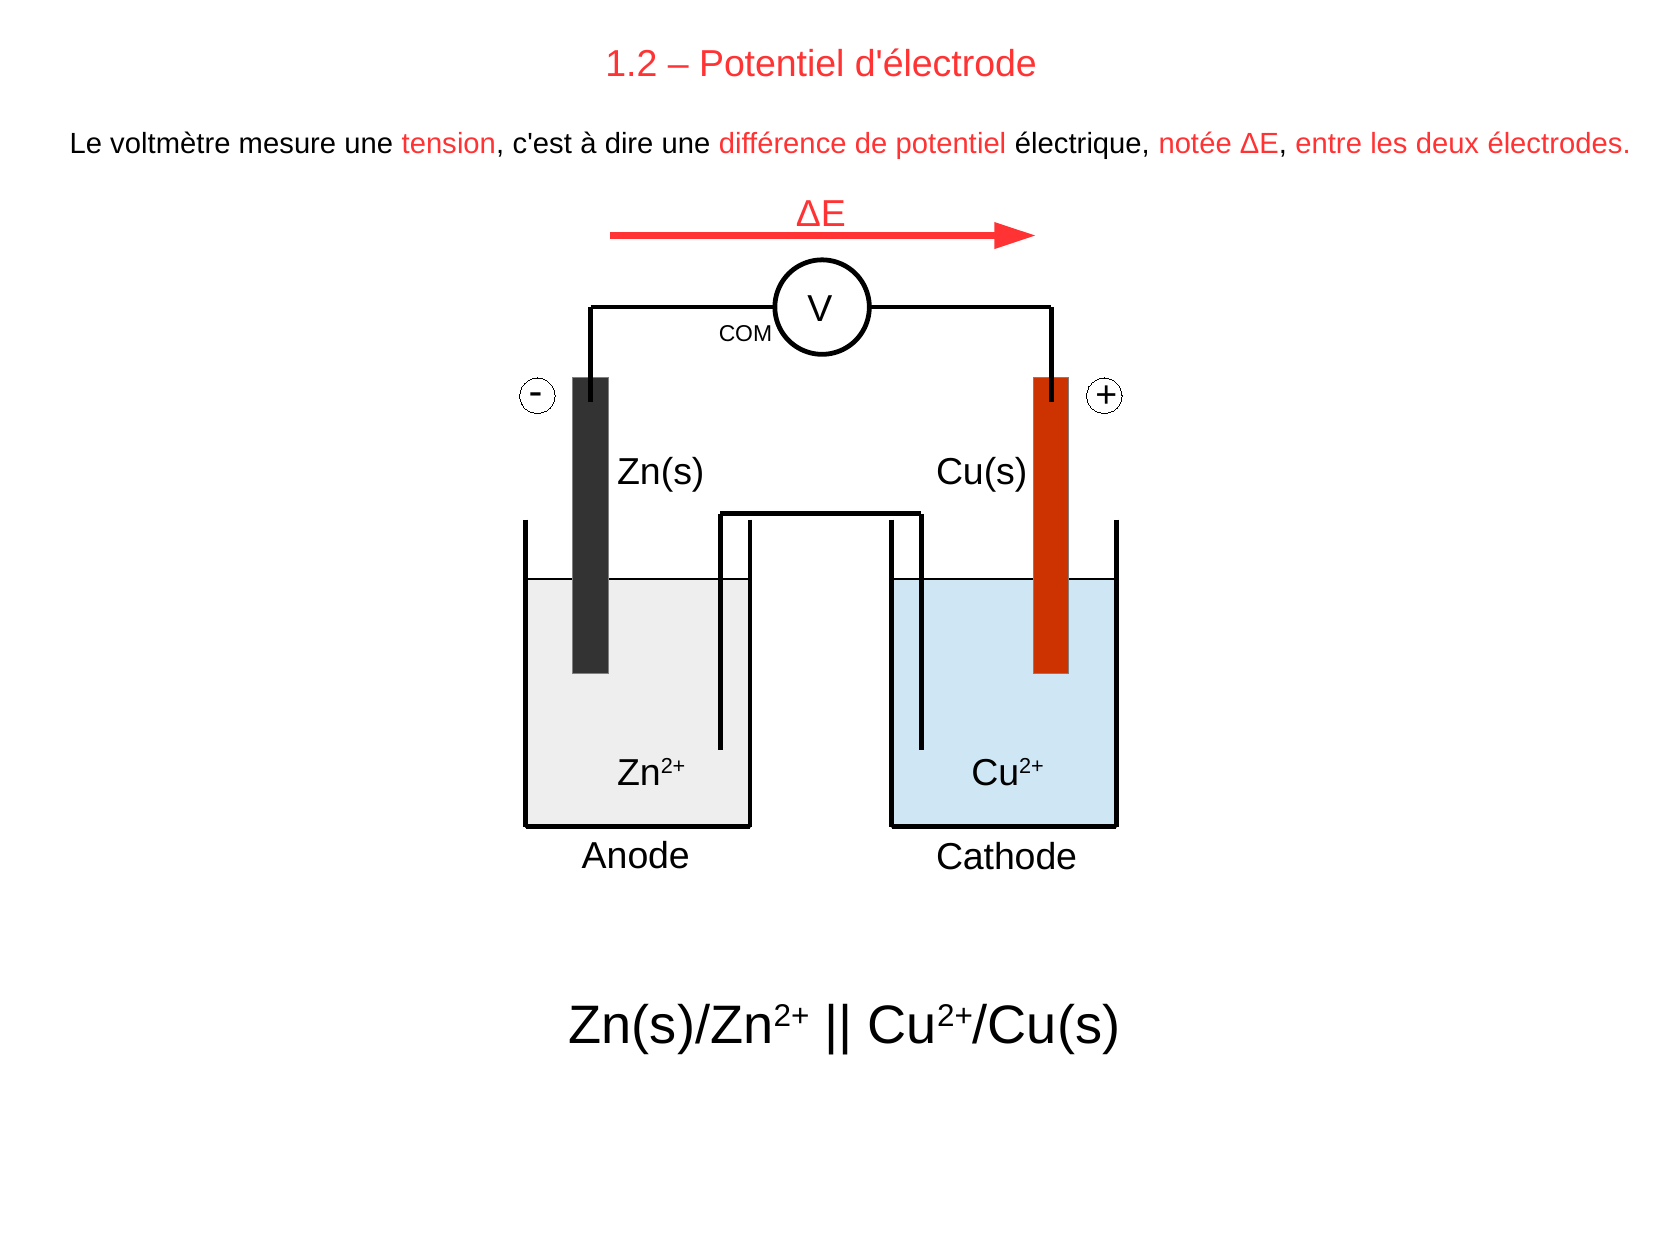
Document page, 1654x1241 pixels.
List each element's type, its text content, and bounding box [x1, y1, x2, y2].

text_box ΔE [781, 184, 864, 242]
text_box 1.2 – Potentiel d'électrode [590, 35, 1099, 107]
text_box Zn2+ [602, 744, 721, 801]
text_box Zn(s) [602, 442, 721, 500]
text_box COM [703, 313, 799, 355]
text_box Cu(s) [921, 443, 1046, 500]
text_box Le voltmètre mesure une tension, c'est à dire une différence de potentiel électrique, notée ΔE, entre les deux électrodes. [54, 119, 1650, 168]
text_box [774, 259, 870, 355]
text_box [894, 377, 1114, 824]
text_box Zn(s)/Zn2+ || Cu2+/Cu(s) [507, 987, 1182, 1063]
text_box - [513, 360, 573, 422]
text_box Cathode [921, 827, 1111, 886]
text_box [528, 377, 748, 824]
text_box Anode [566, 826, 721, 886]
text_box COM [828, 313, 875, 355]
text_box V [792, 279, 840, 337]
text_box Cu2+ [956, 744, 1075, 801]
text_box + [1080, 366, 1140, 424]
text_box COM [799, 349, 816, 355]
